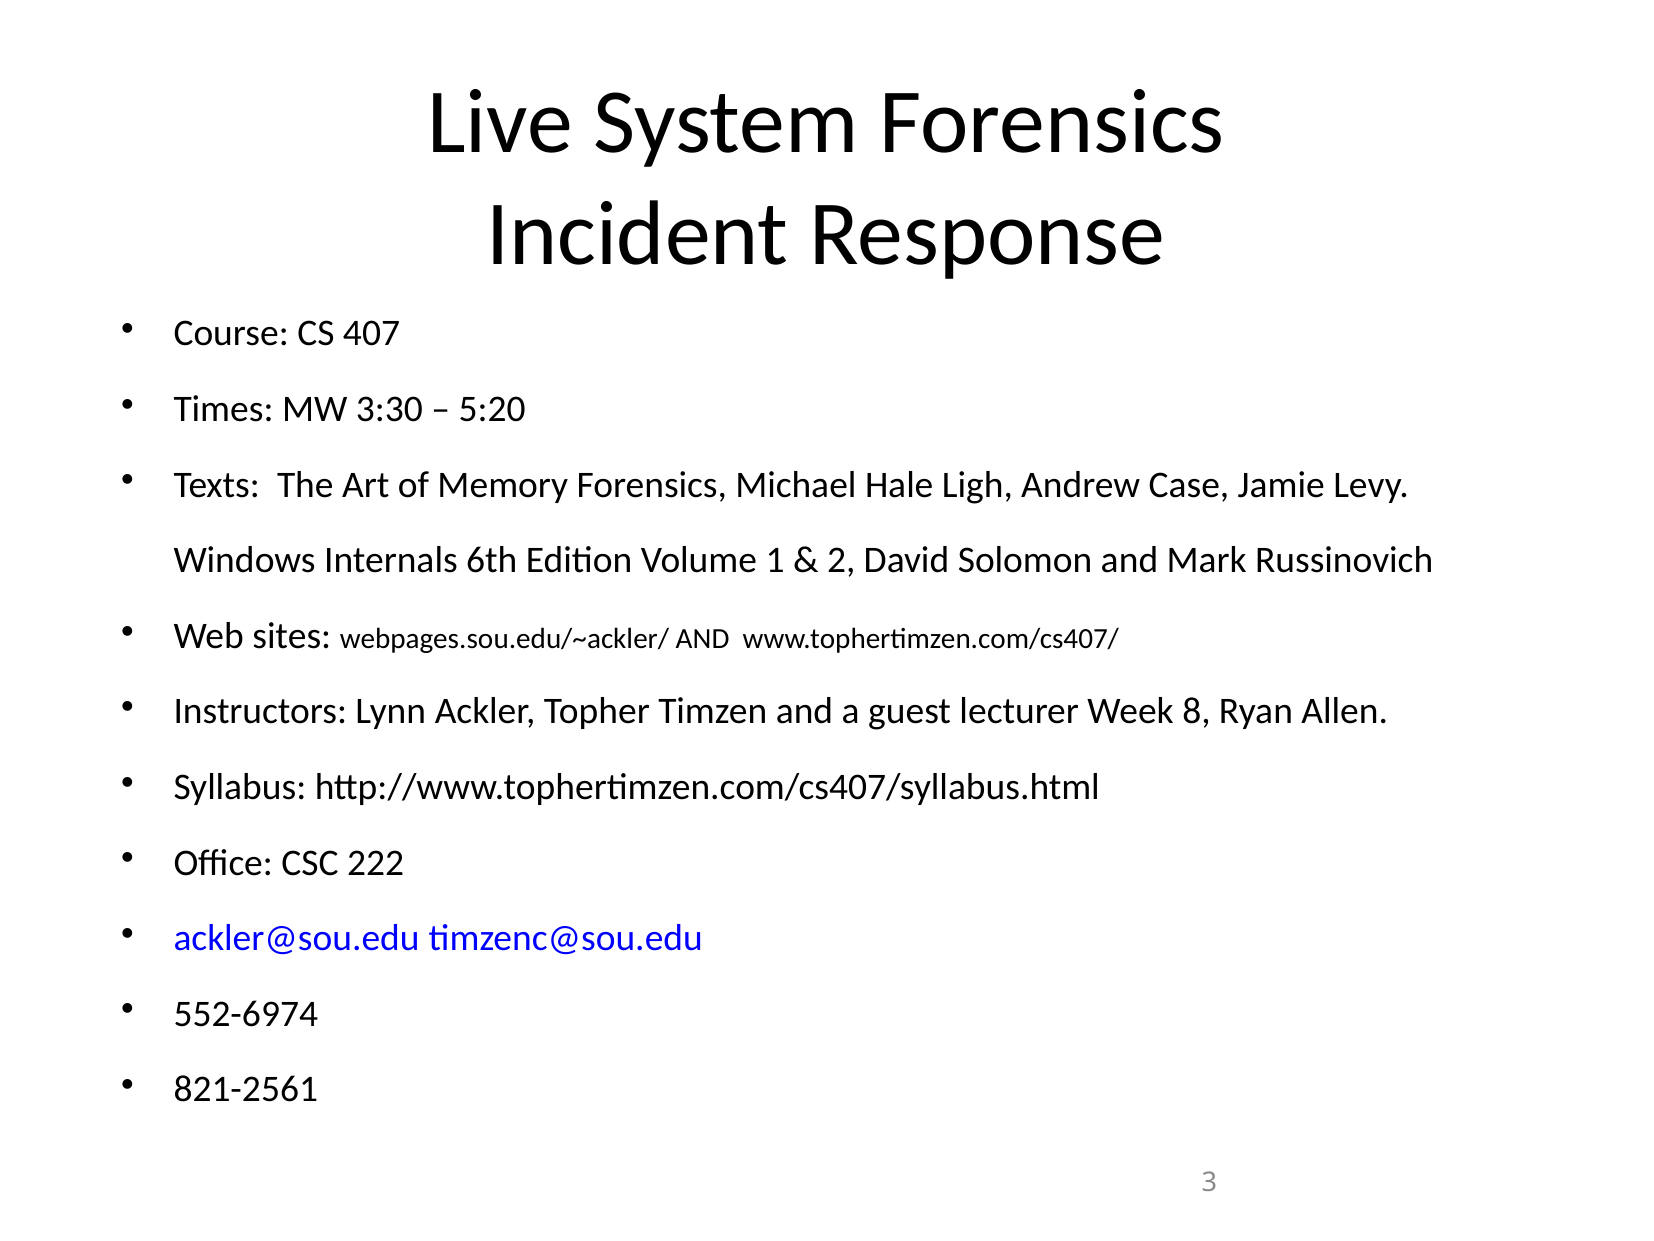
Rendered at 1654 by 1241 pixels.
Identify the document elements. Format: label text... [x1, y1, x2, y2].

text_box Course: CS 407 Times: MW 3:30 – 5:20 Texts: The Art of Memory Forensics, Michael Hale Ligh, Andrew Case, Jamie Levy. Windows Internals 6th Edition Volume 1 & 2, David Solomon and Mark Russinovich Web sites: webpages.sou.edu/~ackler/ AND www.tophertimzen.com/cs407/ Instructors: Lynn Ackler, Topher Timzen and a guest lecturer Week 8, Ryan Allen. Syllabus: http://www.tophertimzen.com/cs407/syllabus.html Office: CSC 222 ackler@sou.edu timzenc@sou.edu 552-6974 821-2561 [86, 307, 1575, 1111]
text_box <number> [1185, 1149, 1571, 1216]
text_box Live System Forensics Incident Response [82, 47, 1571, 295]
